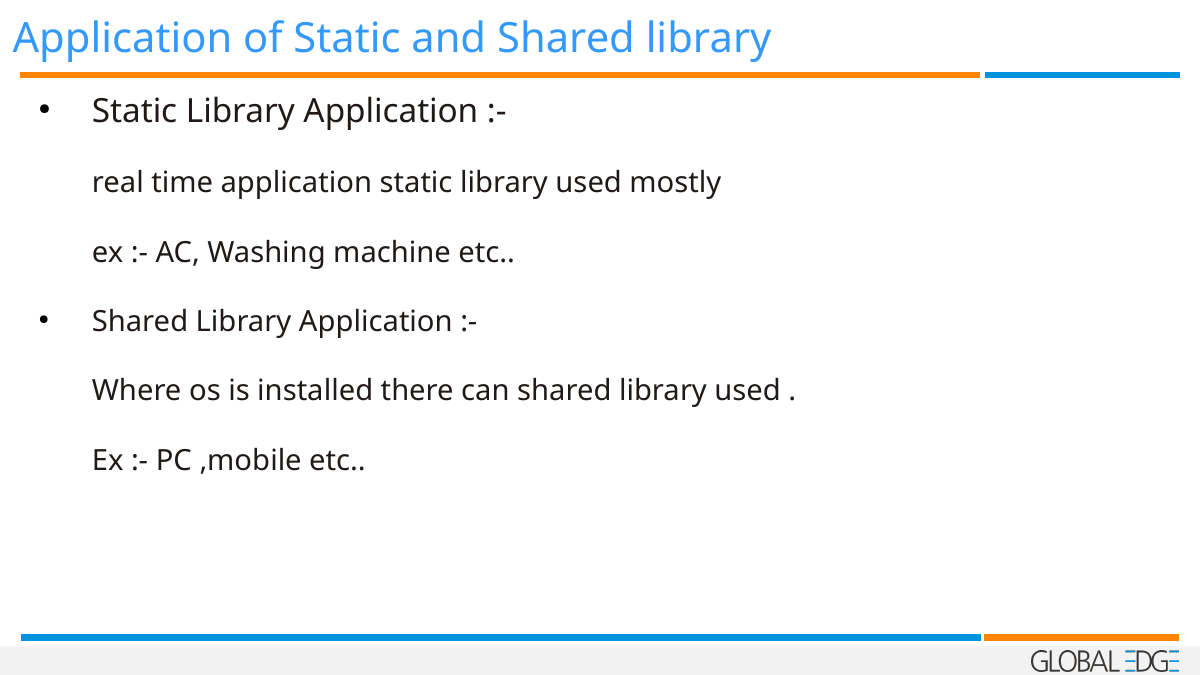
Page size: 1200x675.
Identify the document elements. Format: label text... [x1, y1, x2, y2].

list Static Library Application :- real time application static library used mostly ex :- AC, Washing machine etc.. Shared Library Application :- Where os is installed there can shared library used . Ex :- PC ,mobile etc.. [21, 86, 1087, 627]
picture [1031, 650, 1179, 672]
title Application of Static and Shared library [12, 9, 1088, 63]
